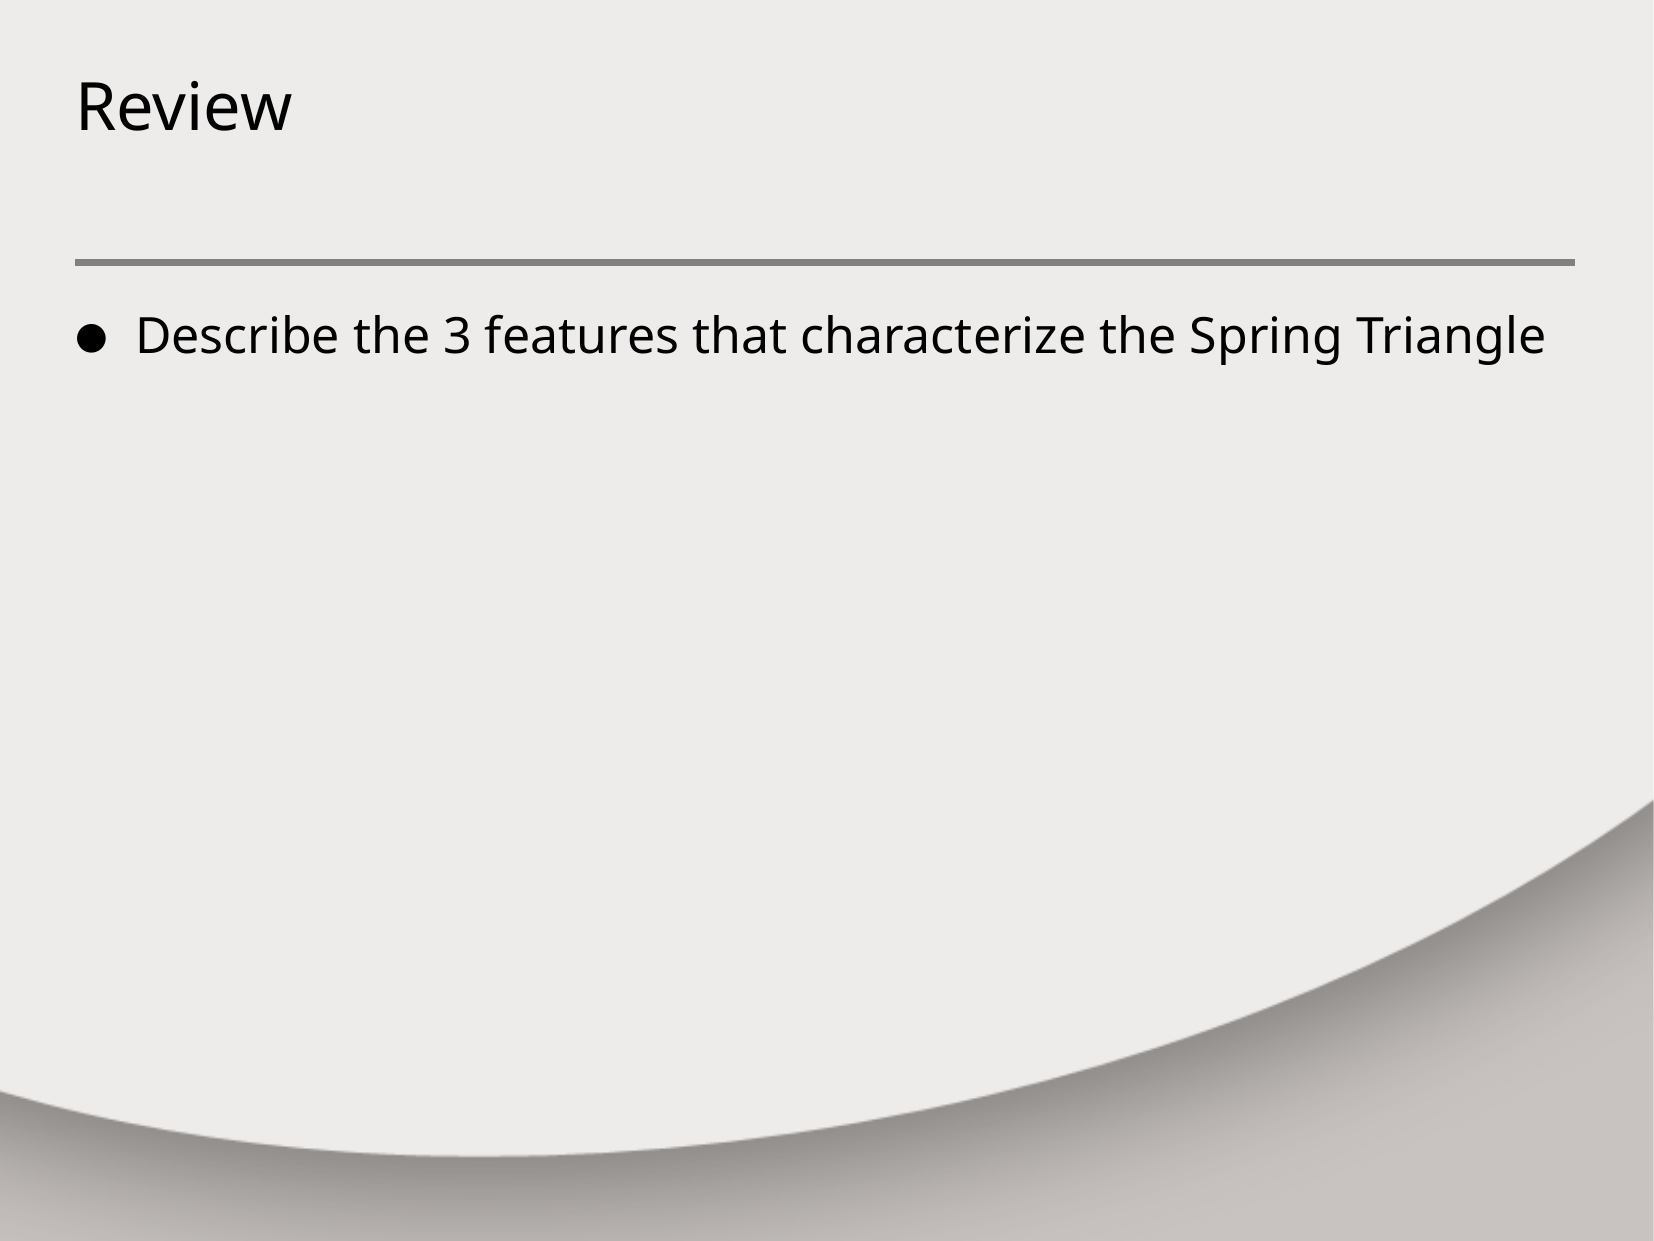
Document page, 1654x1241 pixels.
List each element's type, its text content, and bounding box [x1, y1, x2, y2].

picture [0, 0, 1654, 1241]
list Describe the 3 features that characterize the Spring Triangle [75, 300, 1576, 1163]
title Review [75, 75, 1576, 226]
